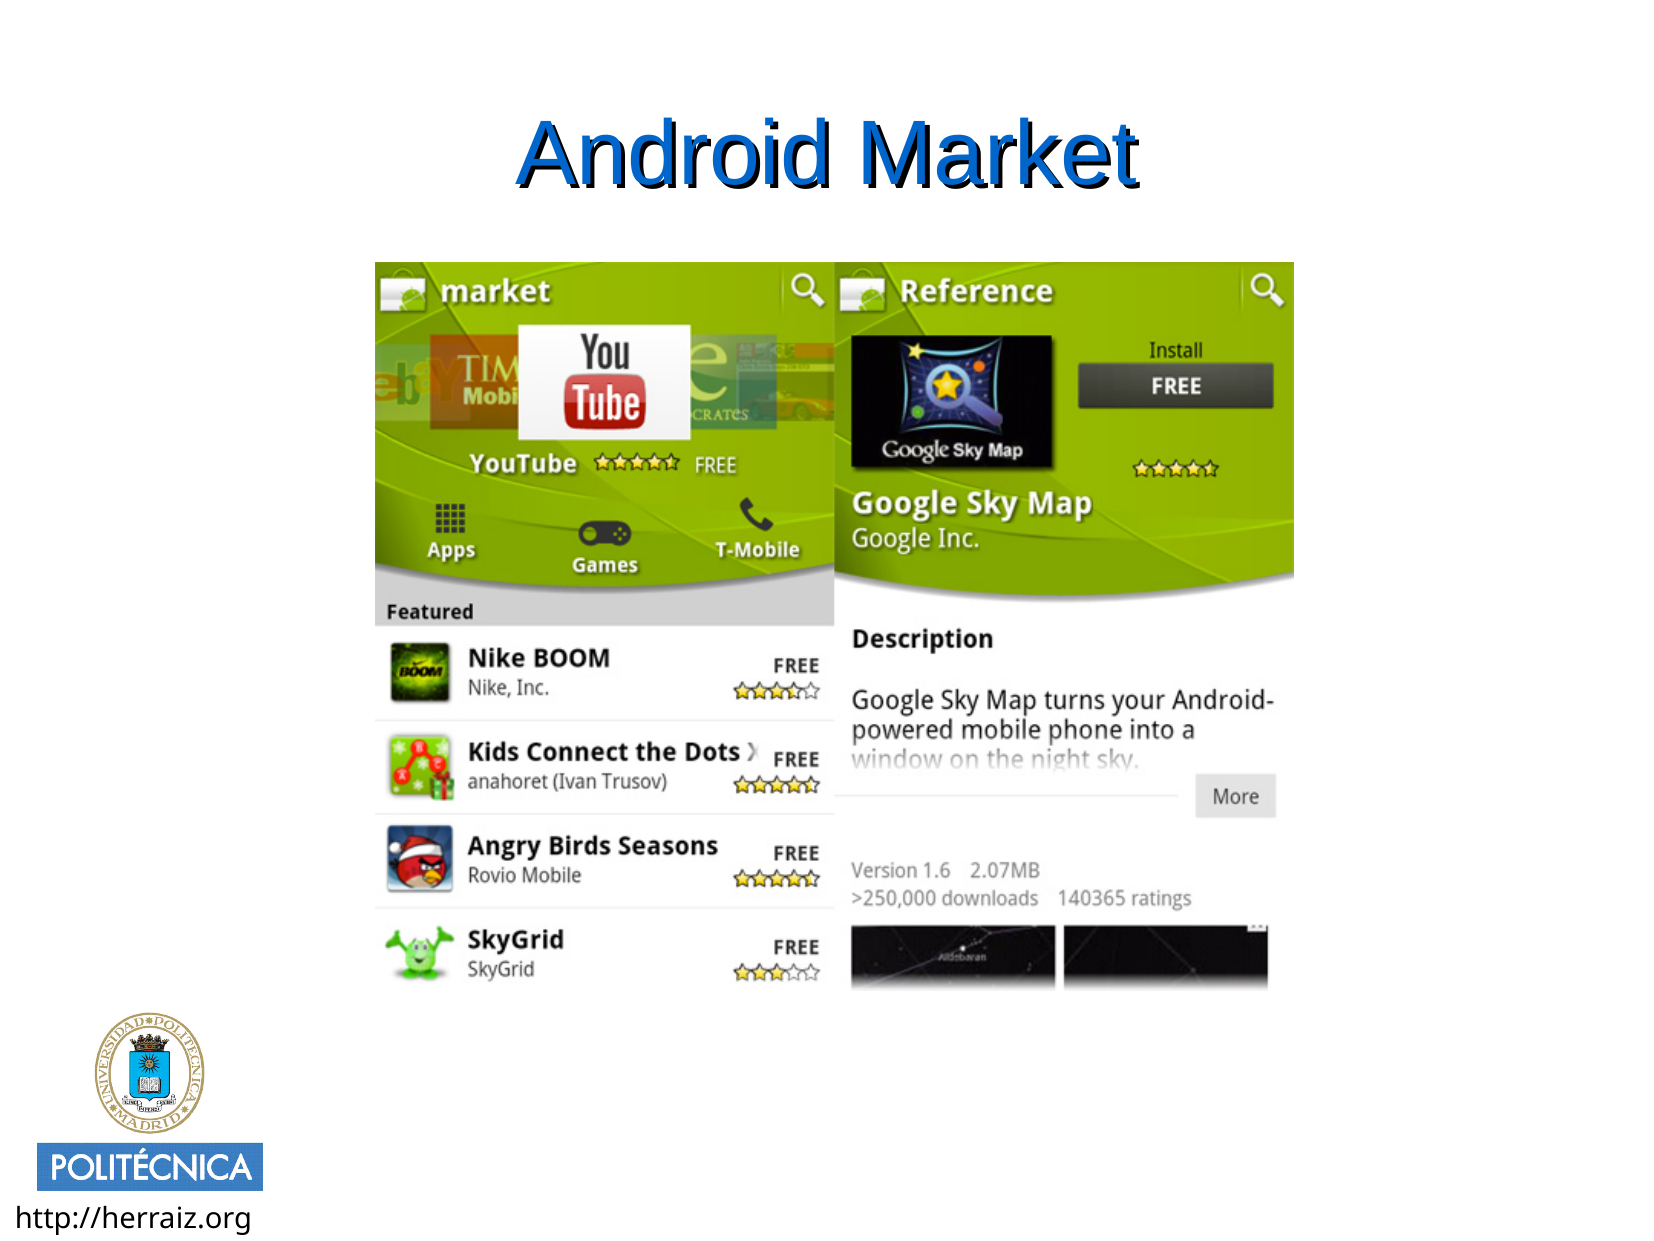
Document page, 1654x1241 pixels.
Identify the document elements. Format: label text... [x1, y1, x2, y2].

picture [37, 1012, 263, 1191]
title Android Market [82, 49, 1571, 257]
picture [375, 262, 1294, 992]
